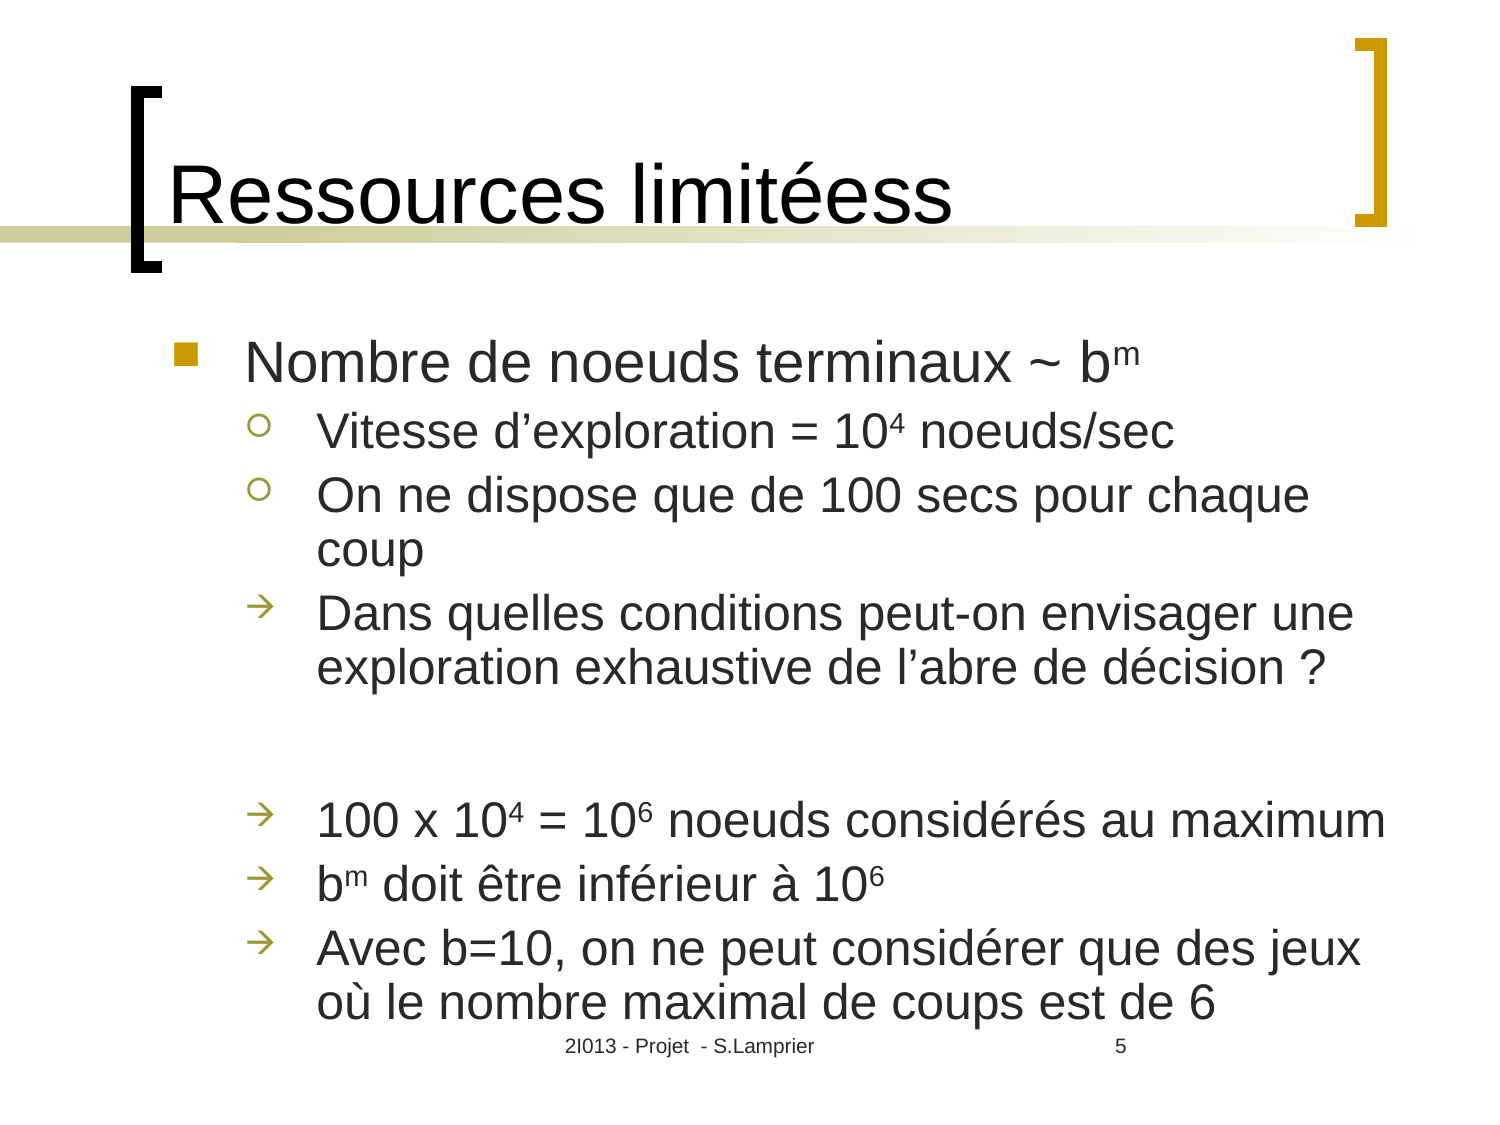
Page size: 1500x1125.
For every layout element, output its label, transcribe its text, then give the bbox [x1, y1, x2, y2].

footer 2I013 - Projet - S.Lamprier [549, 1025, 1025, 1100]
list Nombre de noeuds terminaux ~ bm Vitesse d’exploration = 104 noeuds/sec On ne dispose que de 100 secs pour chaque coup Dans quelles conditions peut-on envisager une exploration exhaustive de l’abre de décision ? 100 x 104 = 106 noeuds considérés au maximum bm doit être inférieur à 106 Avec b=10, on ne peut considérer que des jeux où le nombre maximal de coups est de 6 [155, 324, 1413, 1000]
title Ressources limitéess [152, 15, 1328, 248]
slide_number <numéro> [1100, 1025, 1413, 1100]
